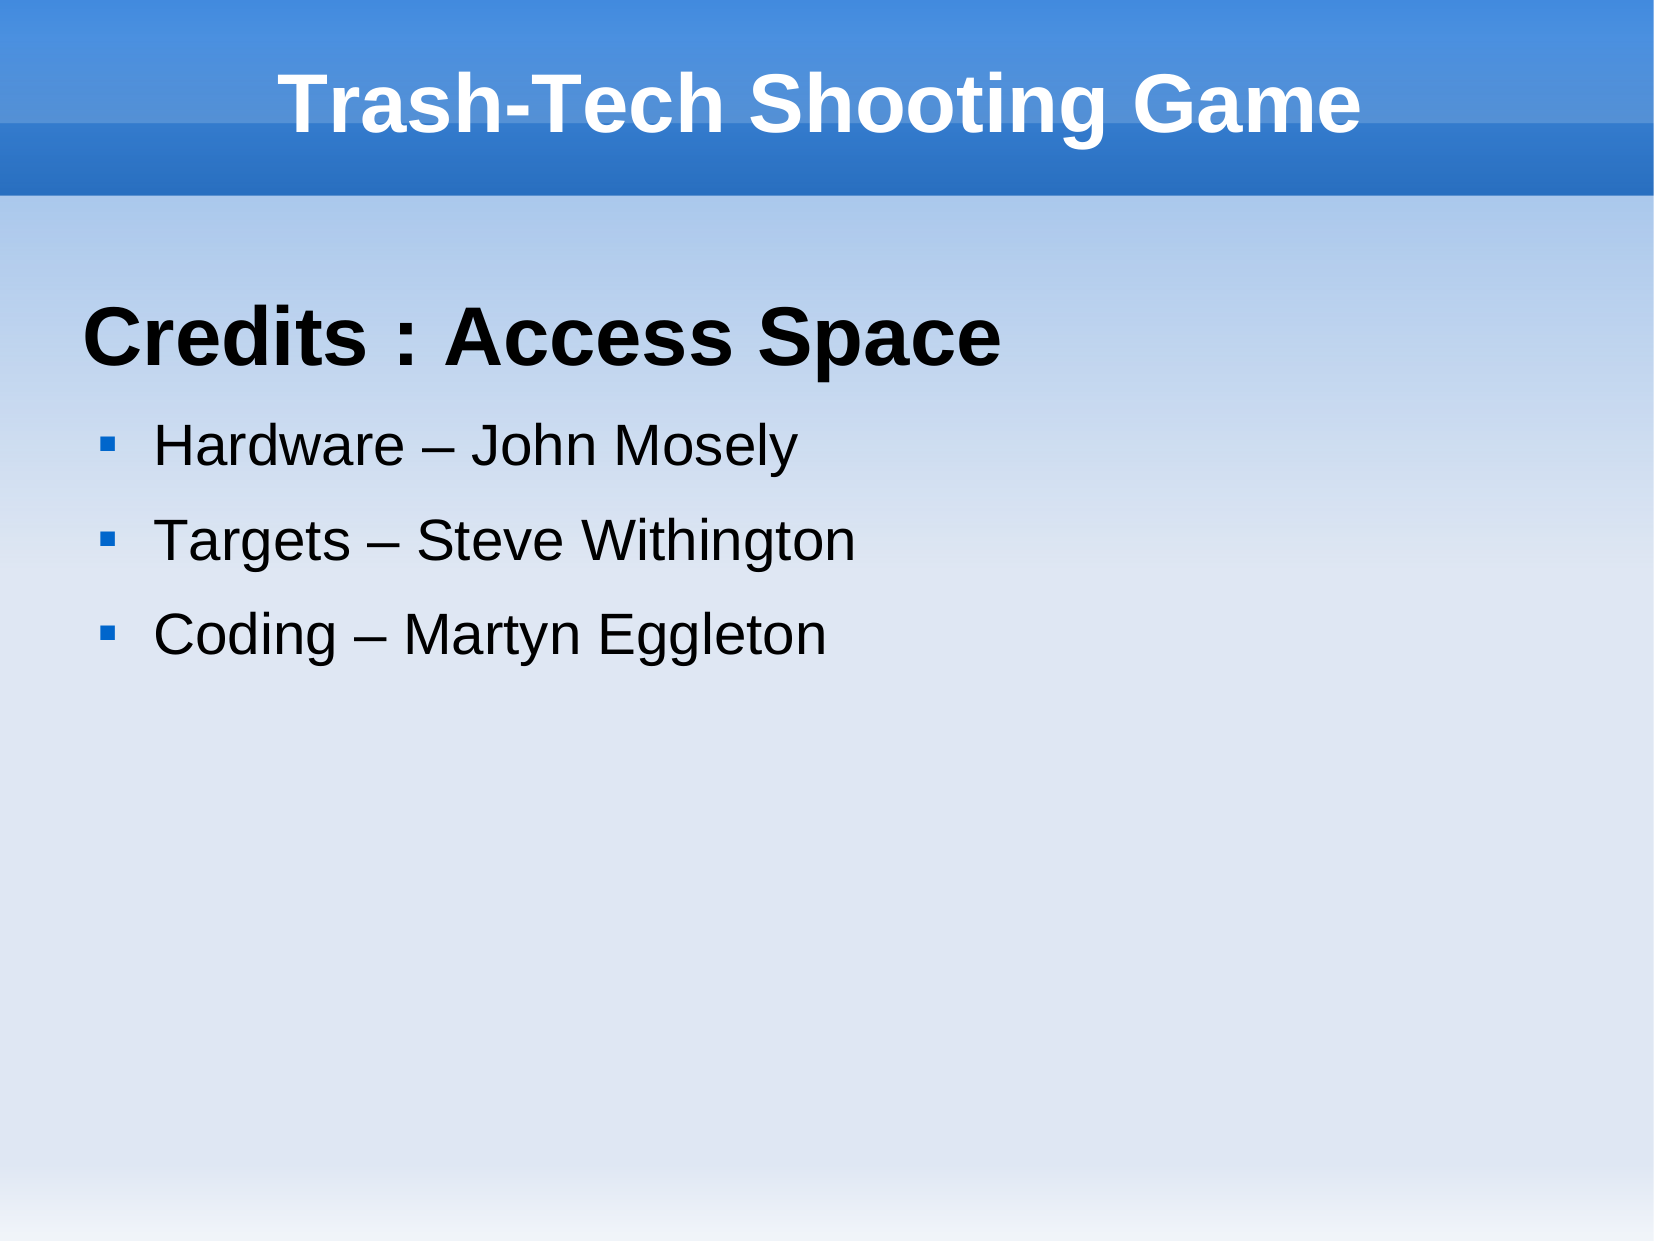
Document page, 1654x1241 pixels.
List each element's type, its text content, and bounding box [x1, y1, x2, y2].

list Credits : Access Space Hardware – John Mosely Targets – Steve Withington Coding – Martyn Eggleton [82, 290, 1571, 1094]
picture [0, 0, 1654, 1241]
title Trash-Tech Shooting Game [76, 7, 1565, 200]
